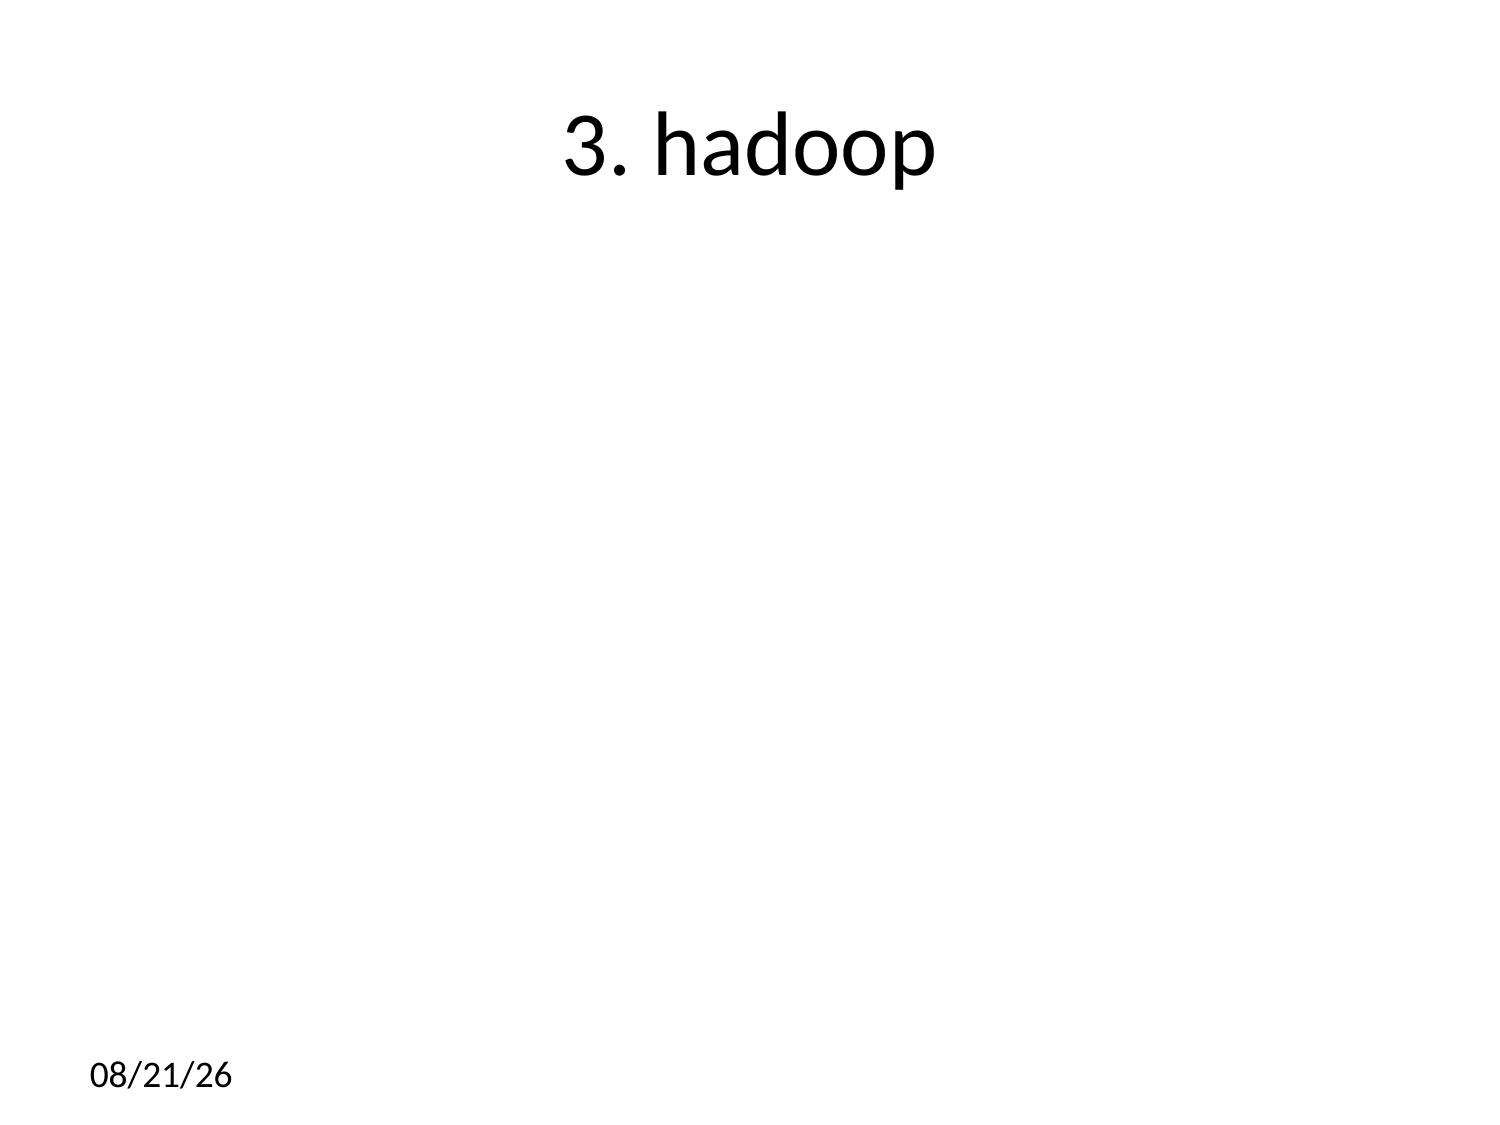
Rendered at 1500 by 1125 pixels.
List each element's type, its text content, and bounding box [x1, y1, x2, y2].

title 3. hadoop [75, 21, 1426, 257]
